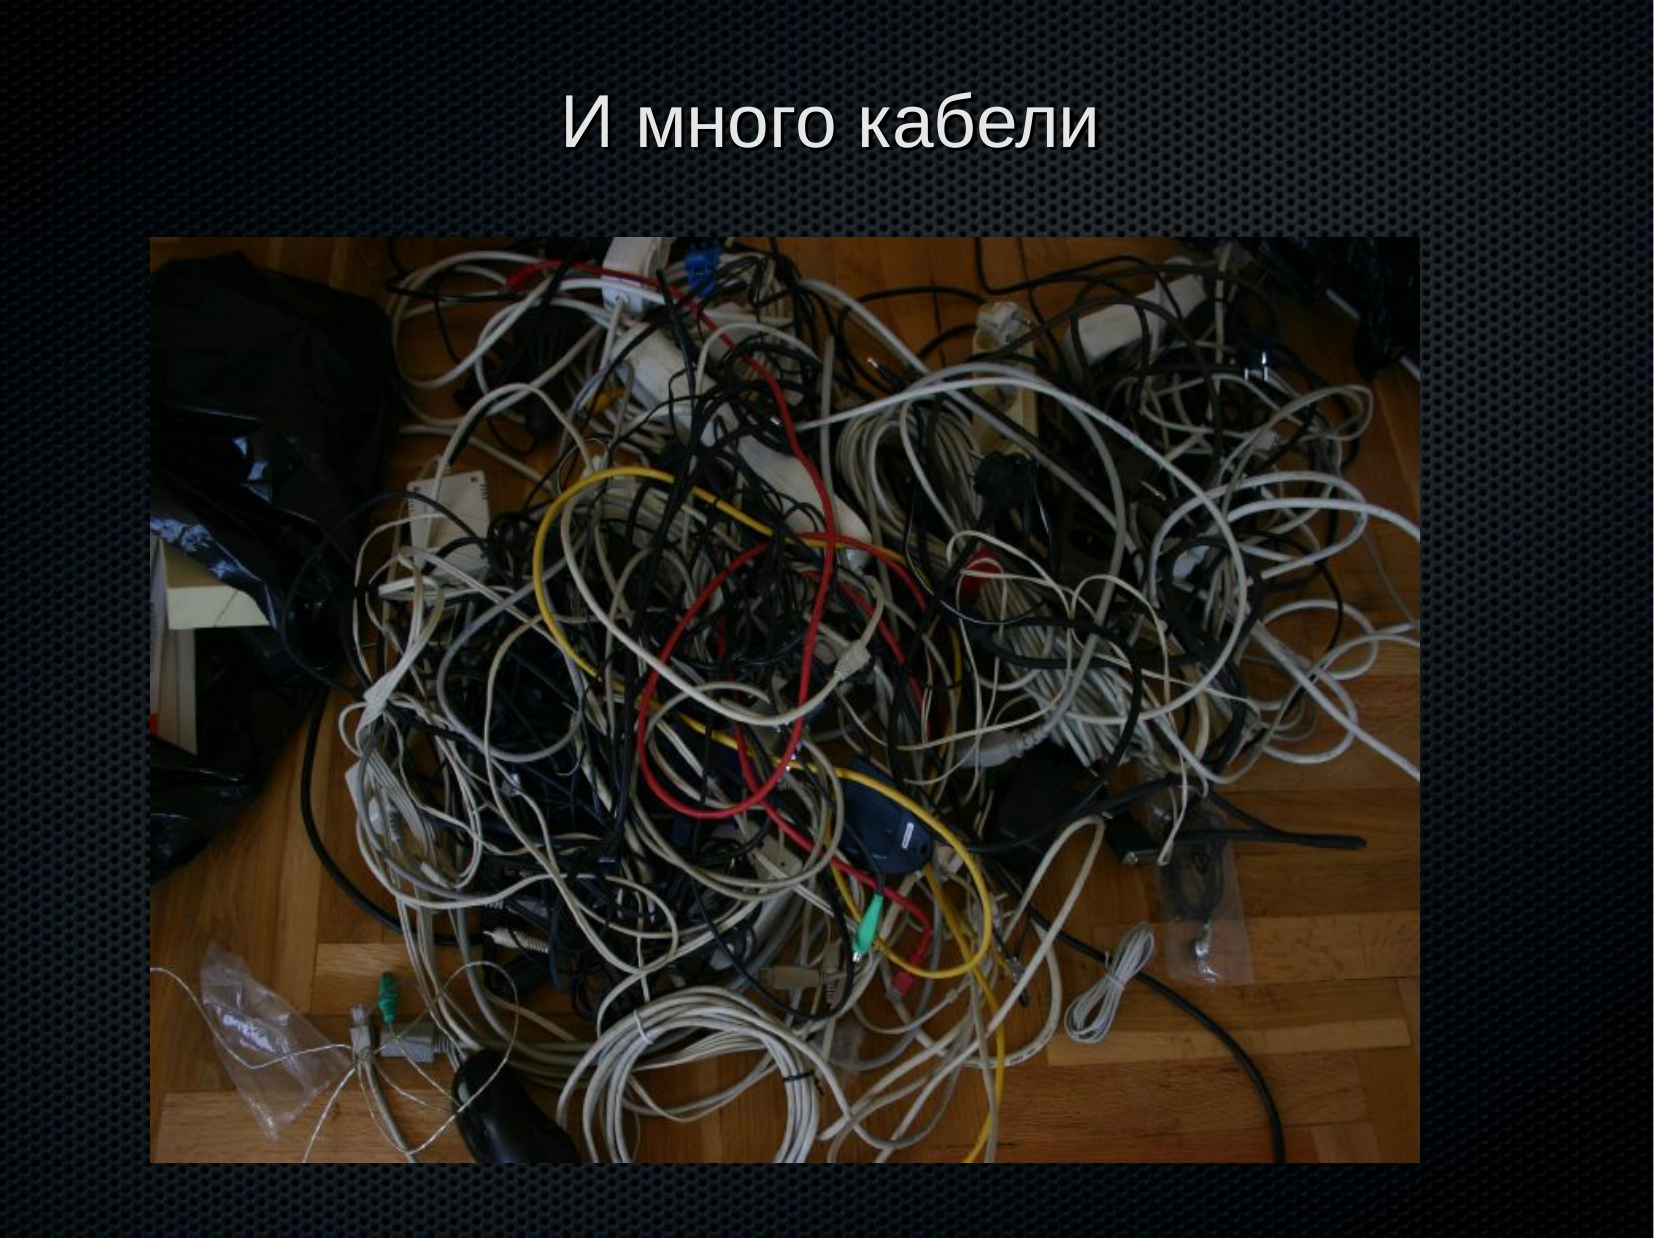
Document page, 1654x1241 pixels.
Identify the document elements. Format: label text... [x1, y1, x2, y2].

title И много кабели [86, 25, 1576, 218]
picture [0, 0, 1654, 1238]
